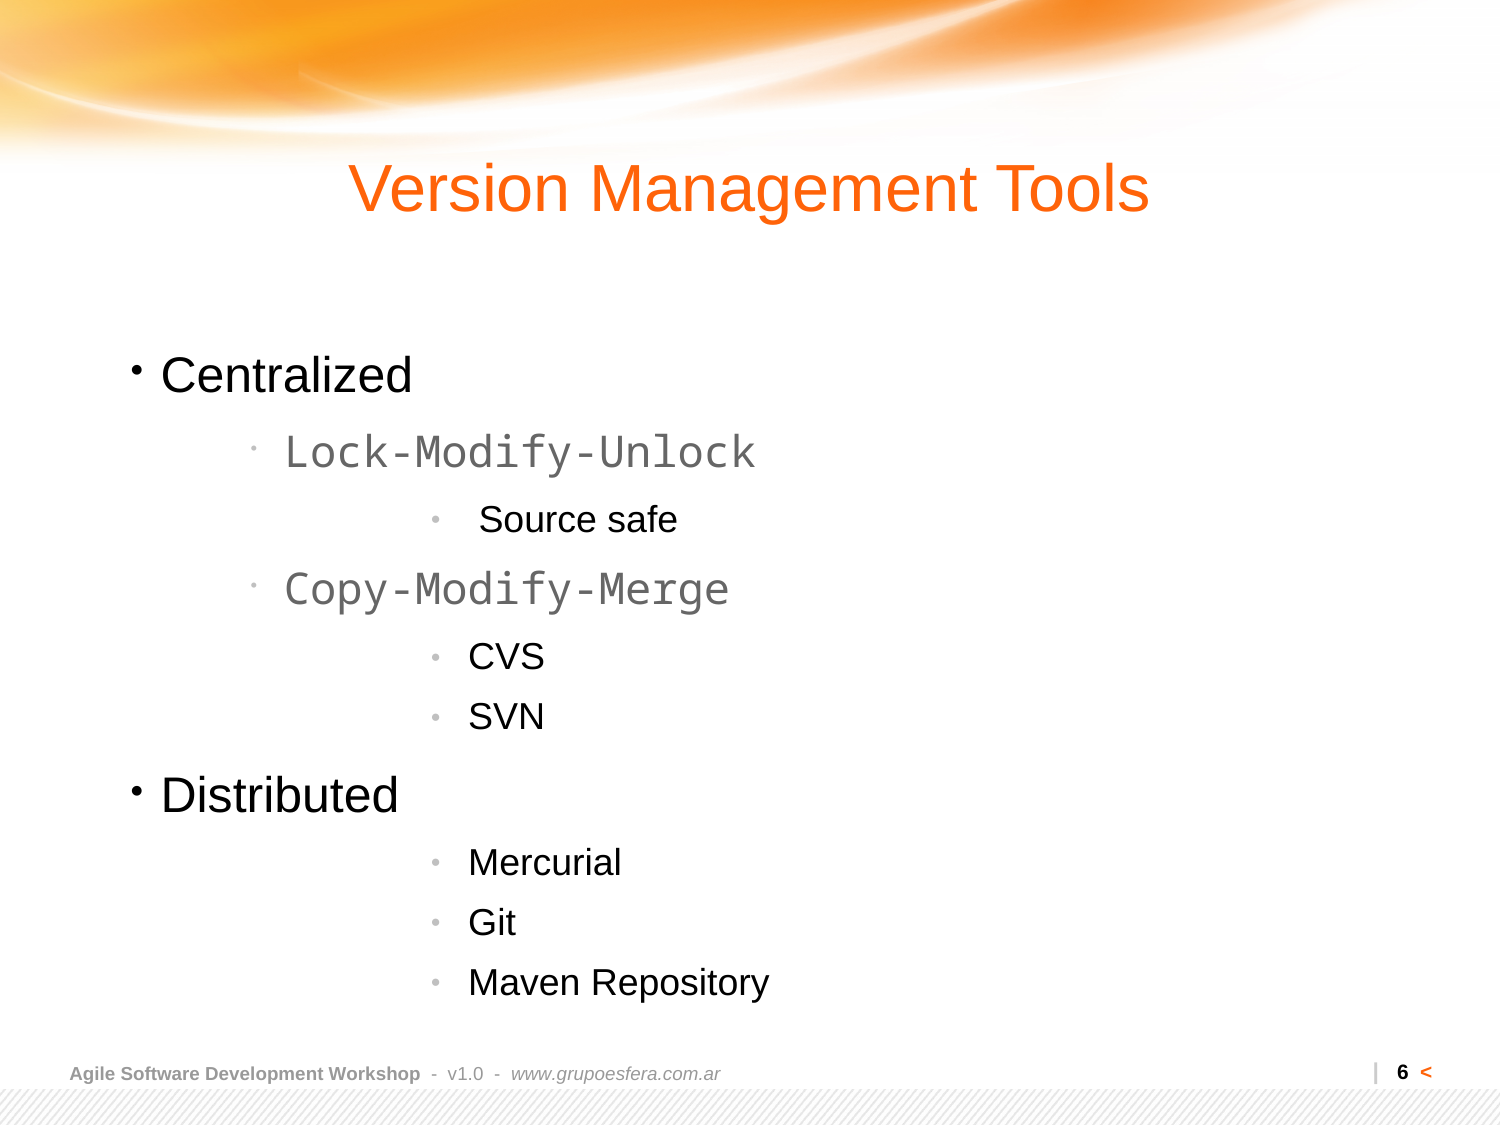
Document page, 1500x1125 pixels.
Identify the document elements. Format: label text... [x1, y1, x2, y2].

picture [0, 0, 1500, 174]
title Version Management Tools [143, 133, 1357, 247]
list Centralized Lock-Modify-Unlock Source safe Copy-Modify-Merge CVS SVN Distributed Mercurial Git Maven Repository [130, 346, 1363, 999]
picture [0, 1089, 1500, 1125]
